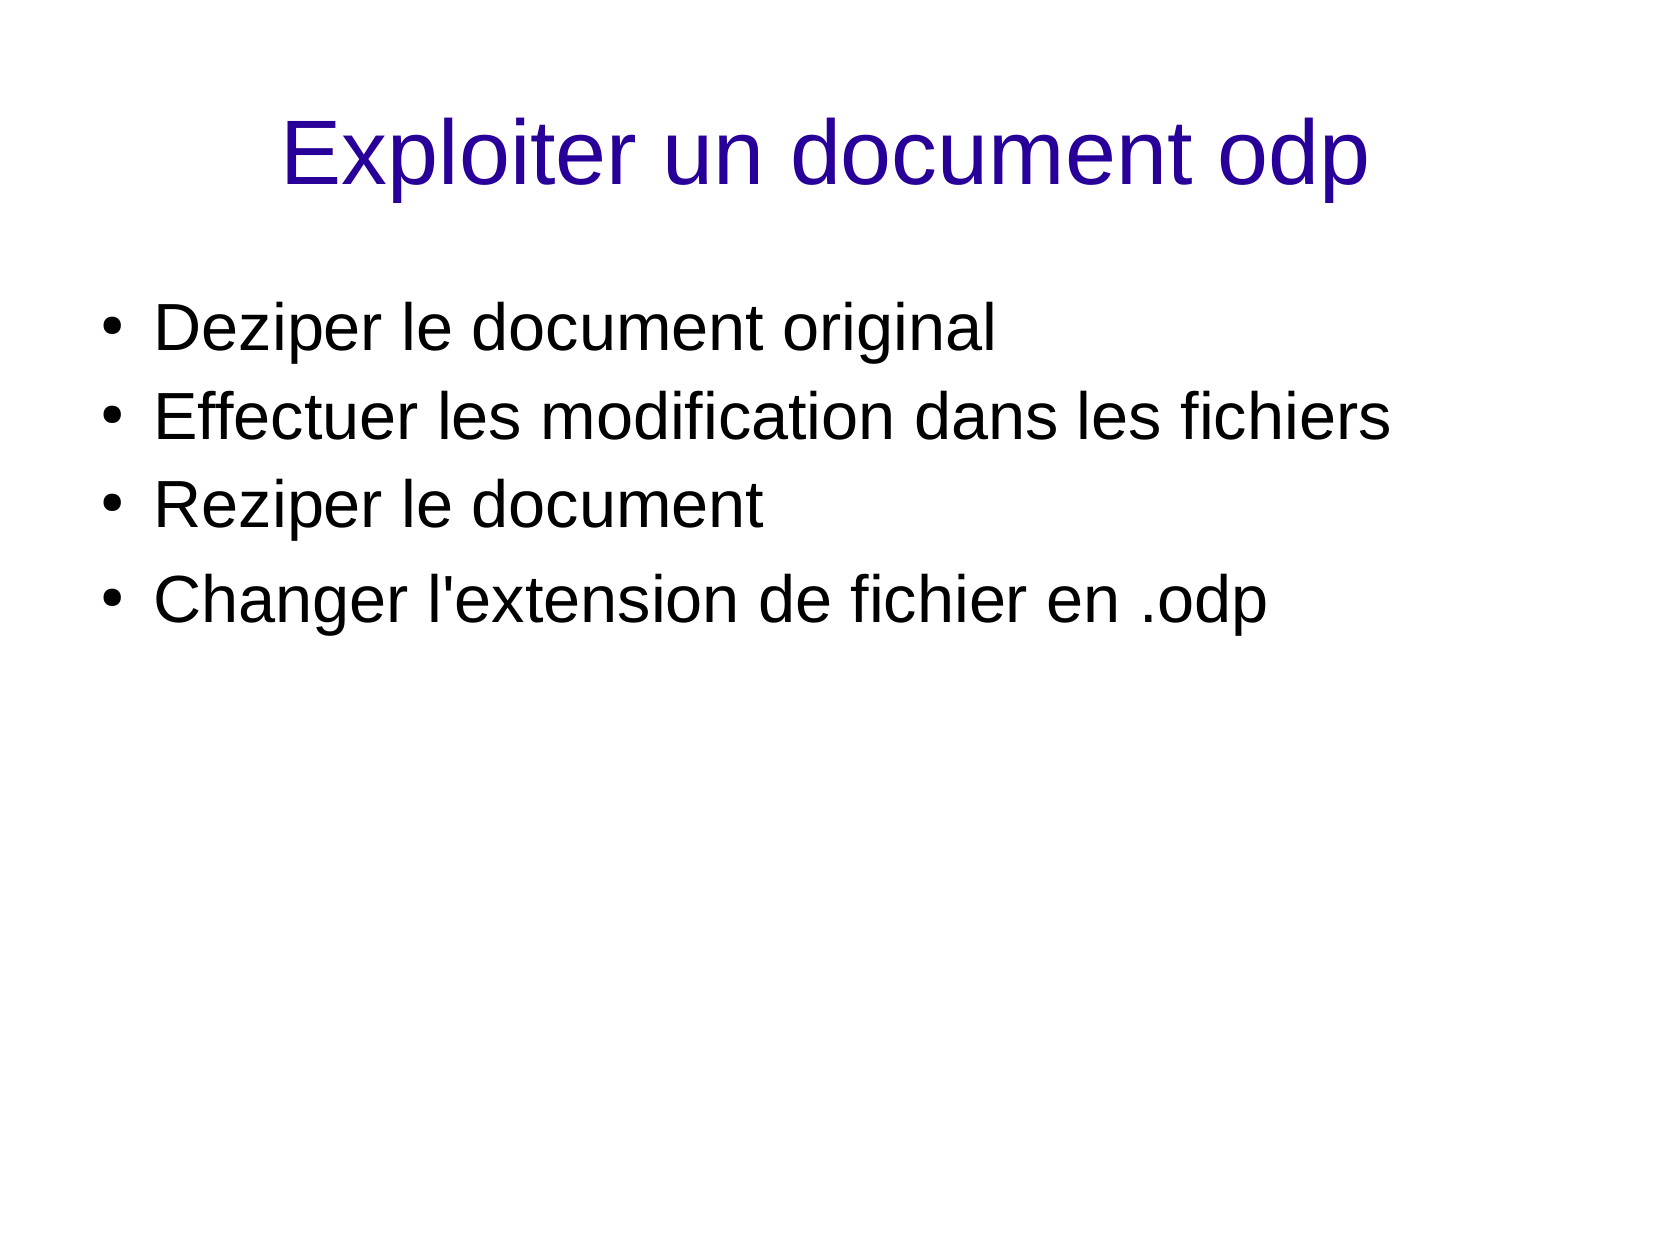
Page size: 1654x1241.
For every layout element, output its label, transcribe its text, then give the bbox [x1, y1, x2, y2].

list Changer l'extension de fichier en .odp [82, 561, 1571, 656]
list Effectuer les modification dans les fichiers [82, 378, 1571, 467]
list Reziper le document [82, 467, 1571, 561]
title Exploiter un document odp [82, 56, 1571, 250]
list Deziper le document original [82, 290, 1571, 378]
